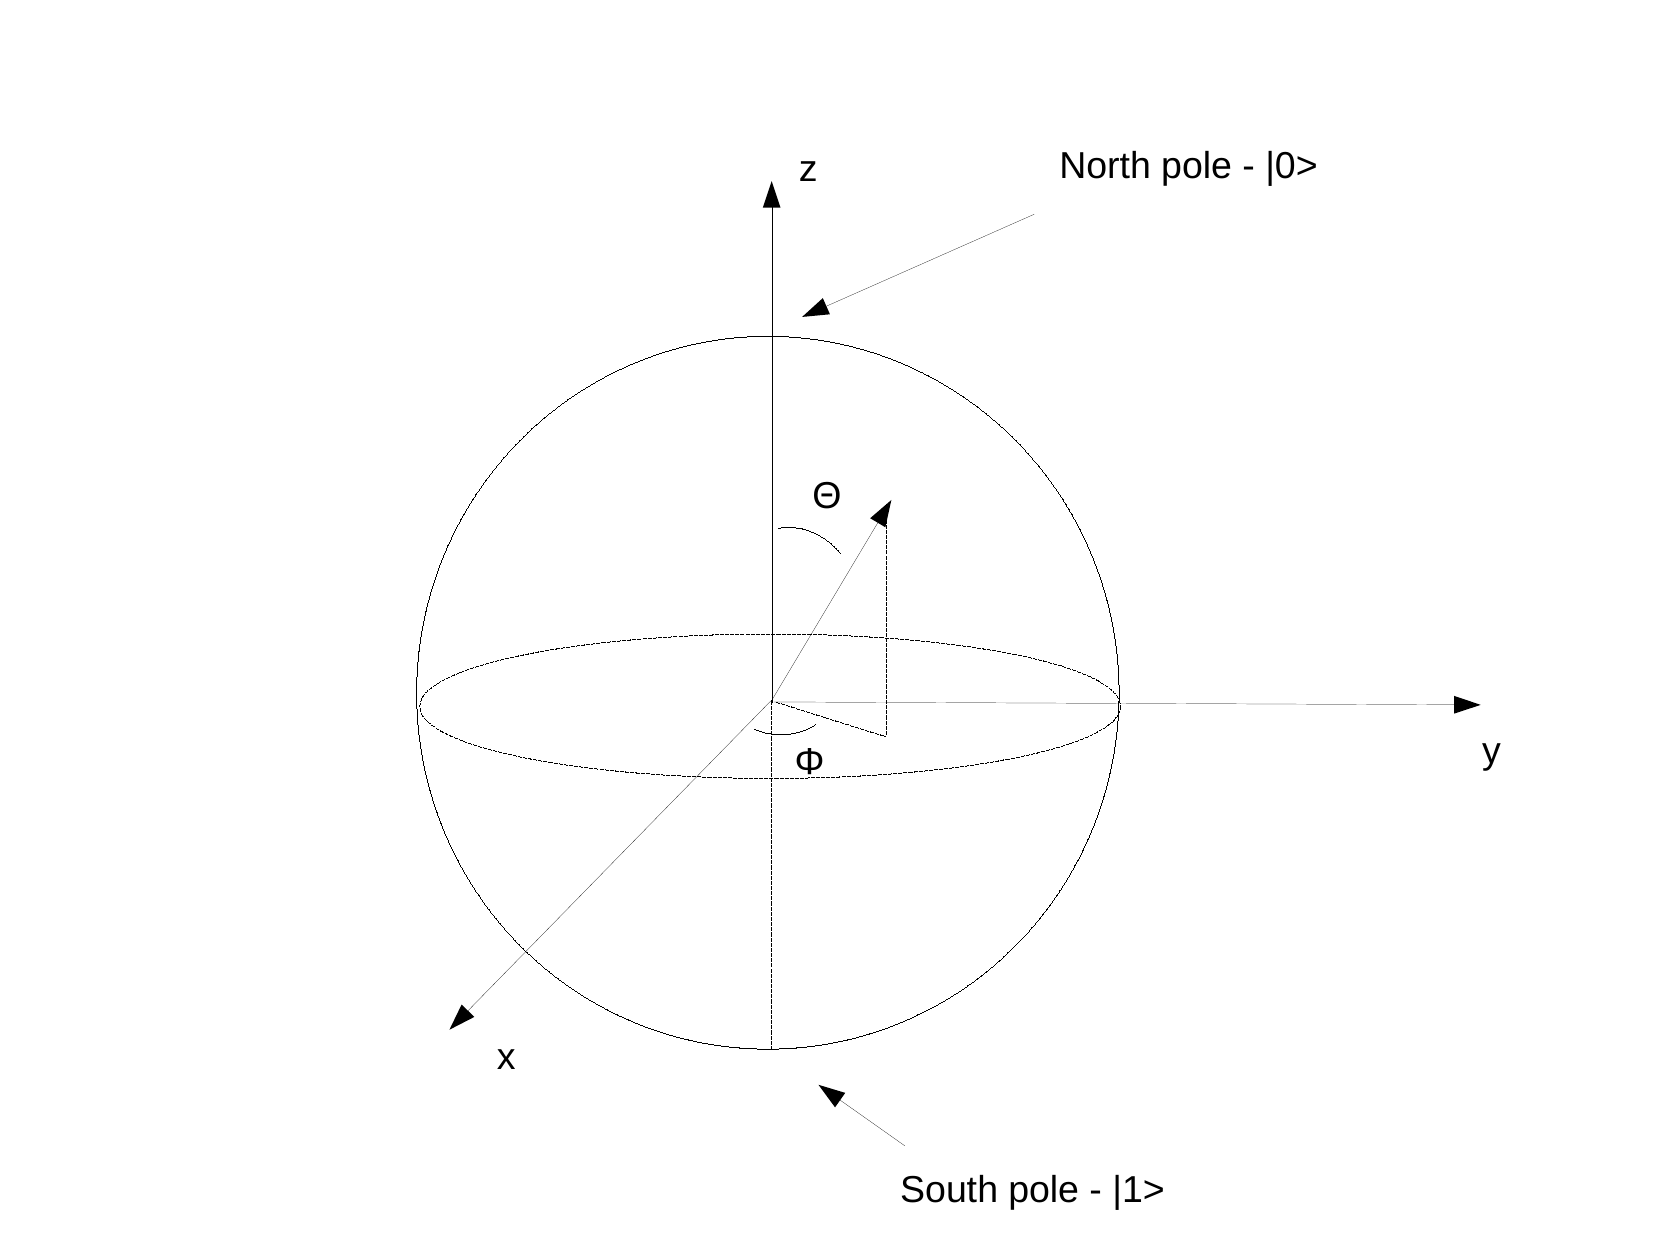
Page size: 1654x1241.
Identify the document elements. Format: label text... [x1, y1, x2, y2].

text_box z [784, 139, 862, 197]
text_box Φ [779, 733, 841, 791]
text_box Θ [797, 467, 859, 525]
text_box South pole - |1> [885, 1160, 1379, 1218]
text_box North pole - |0> [1044, 136, 1538, 194]
text_box y [1467, 721, 1545, 779]
text_box x [482, 1028, 560, 1086]
